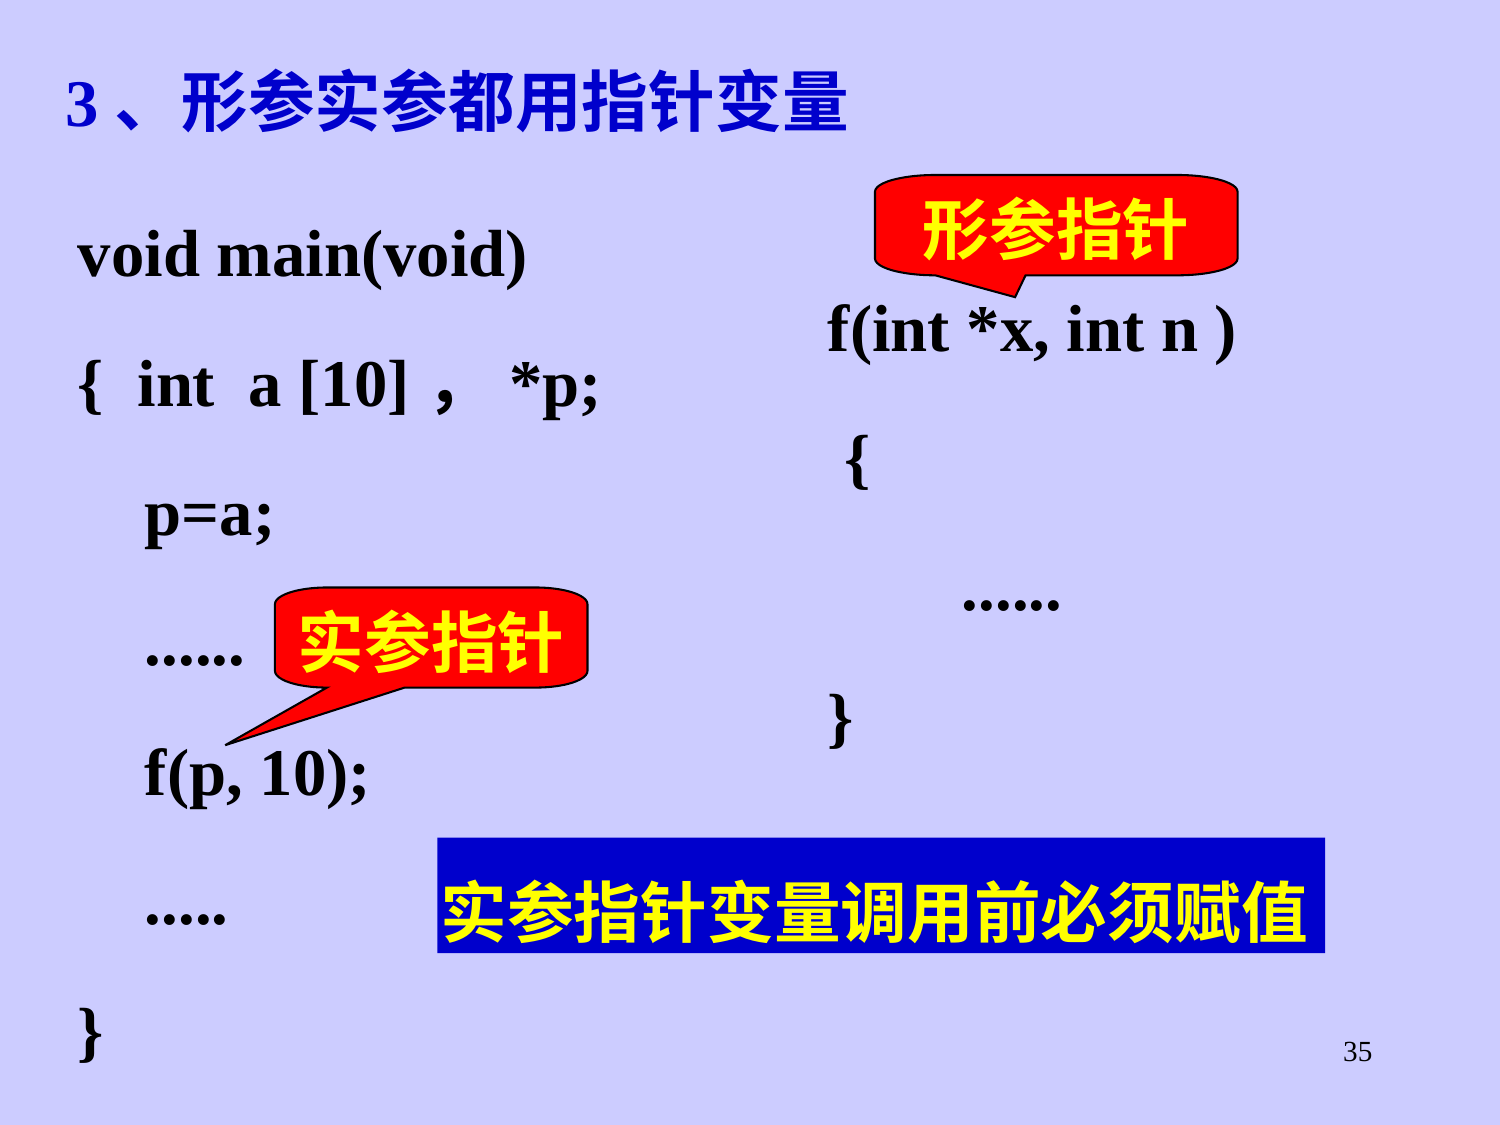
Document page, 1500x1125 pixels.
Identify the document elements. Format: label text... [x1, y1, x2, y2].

text_box 实参指针变量调用前必须赋值 [437, 837, 1326, 954]
text_box 形参指针 [875, 174, 1238, 298]
text_box f(int *x, int n ) { ...... } [824, 274, 1401, 756]
text_box void main(void) { int a [10]，*p; p=a; ...... f(p, 10); ..... } [75, 200, 763, 1070]
text_box 3、形参实参都用指针变量 [62, 50, 1038, 142]
text_box 实参指针 [225, 587, 588, 746]
text_box <编号> [1074, 1025, 1388, 1101]
